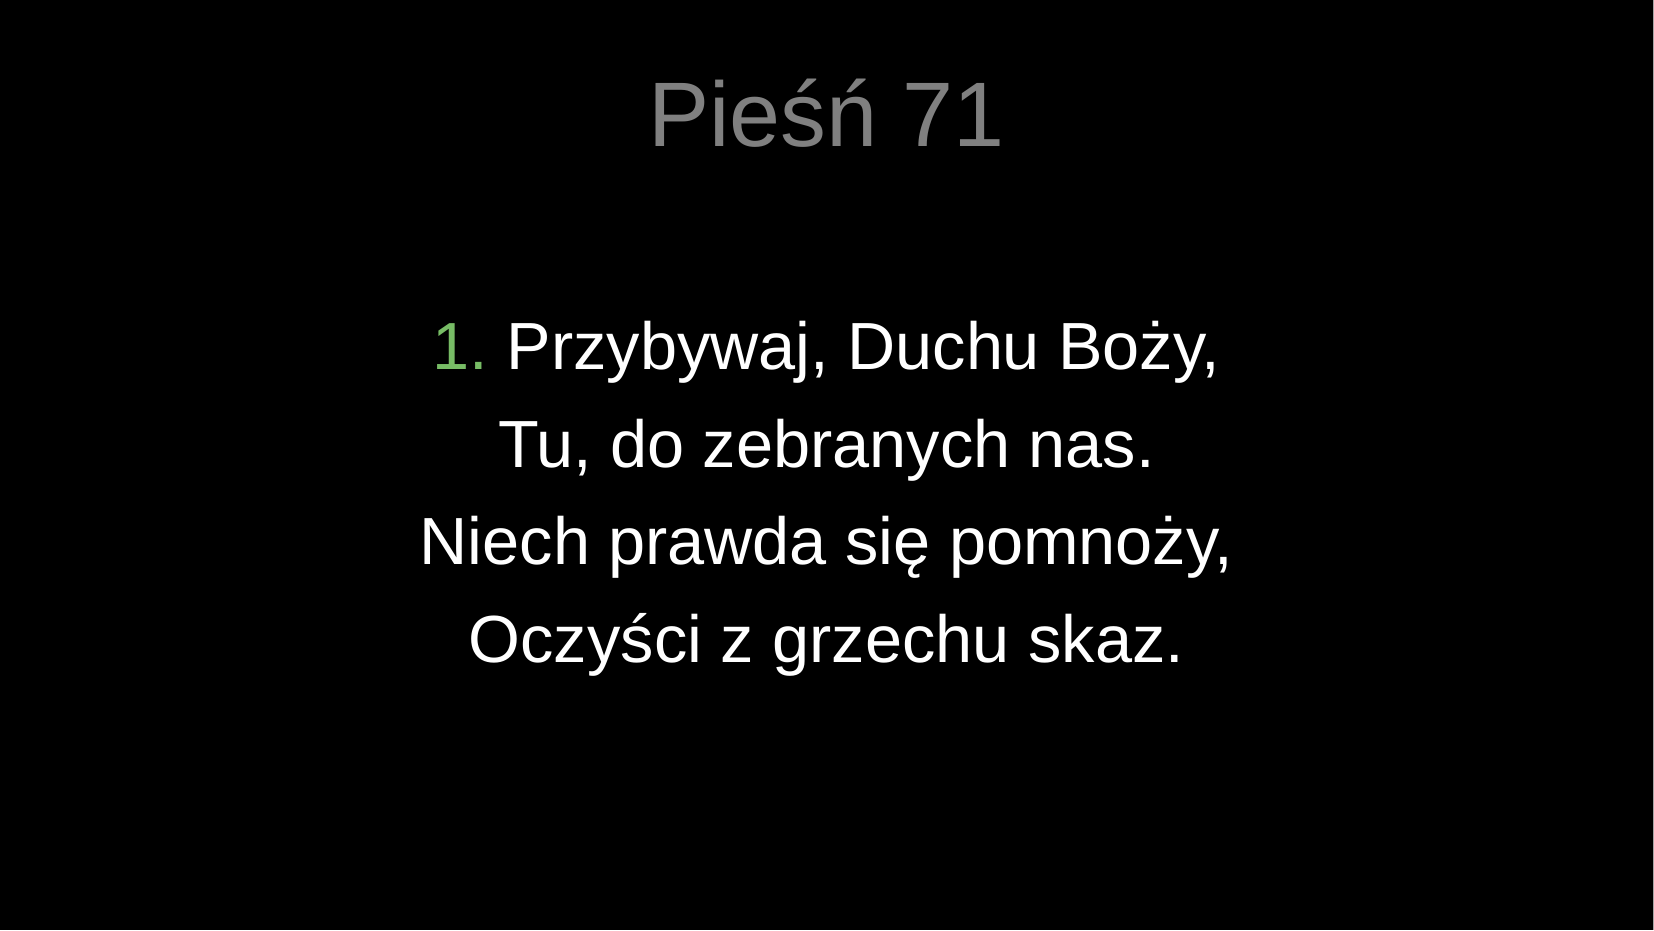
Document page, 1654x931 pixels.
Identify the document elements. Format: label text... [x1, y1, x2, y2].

title Pieśń 71 [82, 37, 1571, 193]
subtitle 1. Przybywaj, Duchu Boży, Tu, do zebranych nas. Niech prawda się pomnoży, Oczyści z grzechu skaz. [82, 217, 1571, 757]
